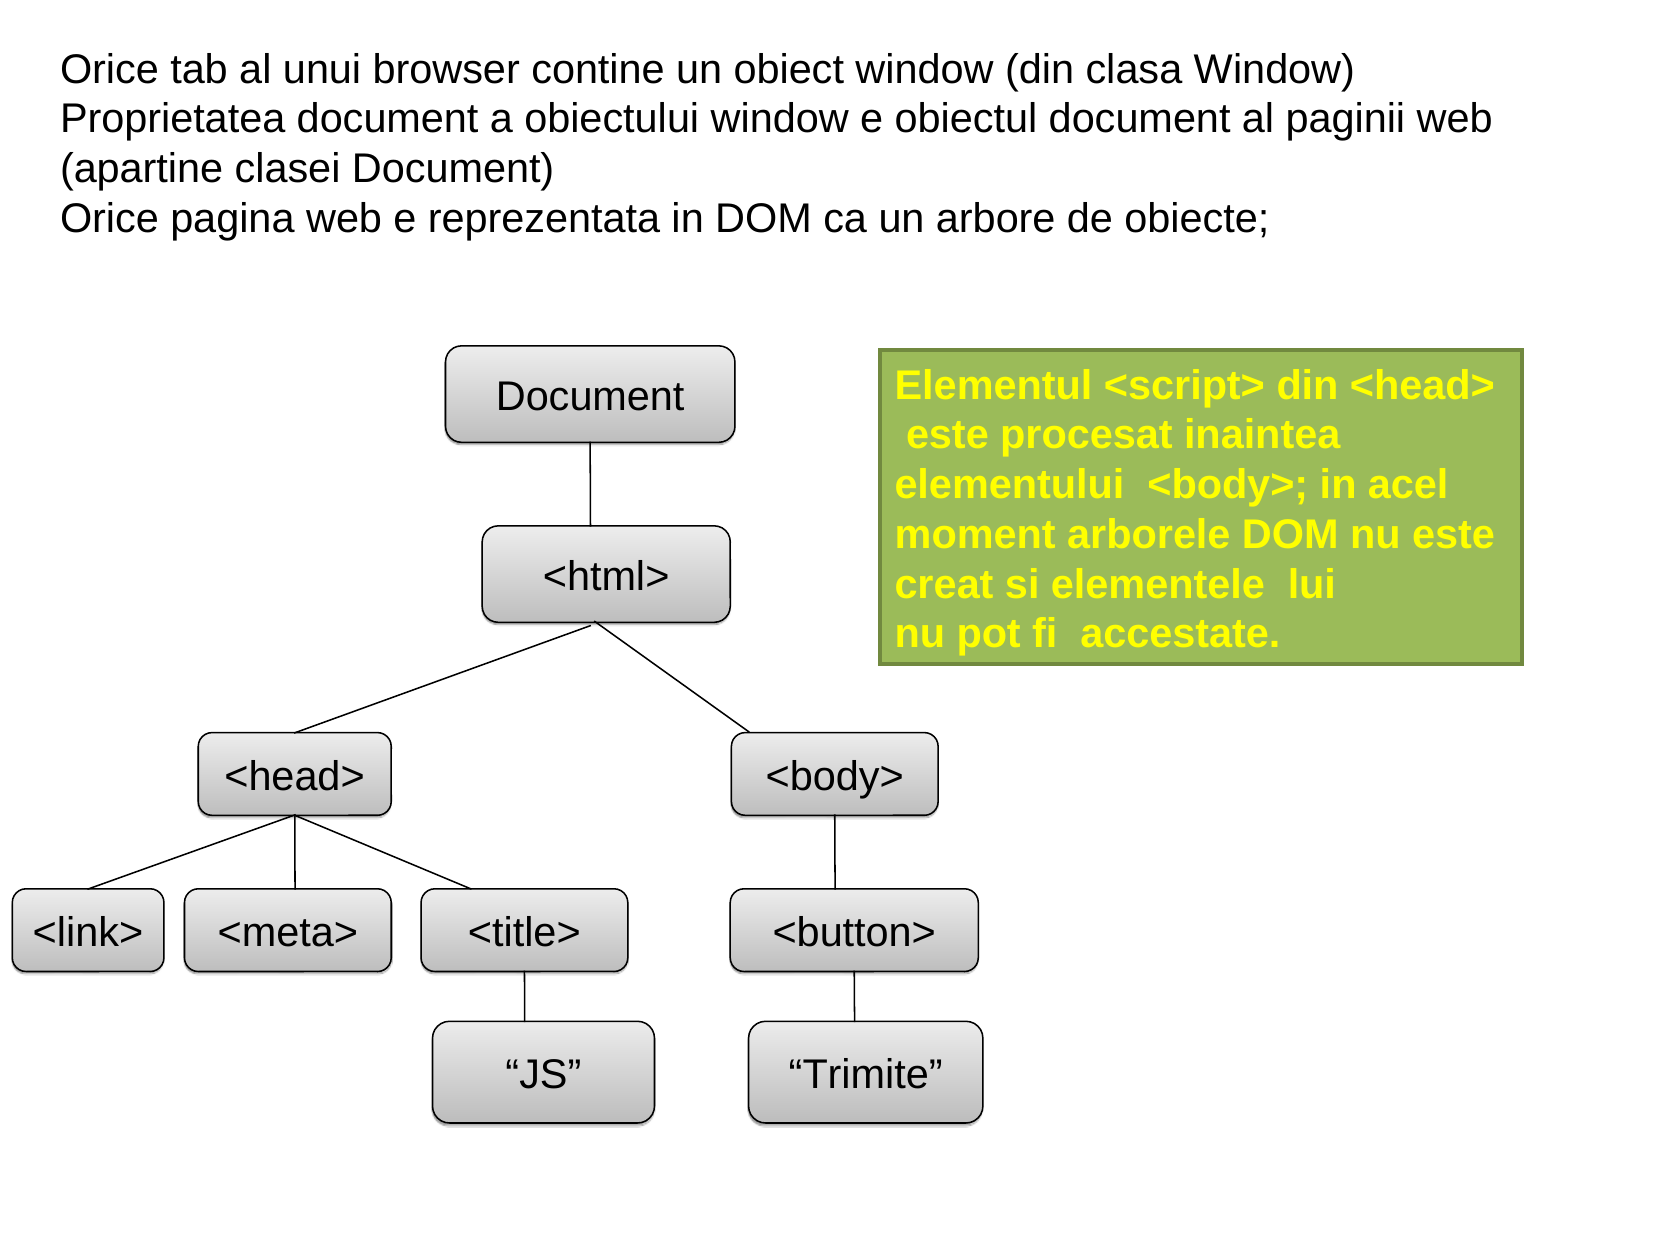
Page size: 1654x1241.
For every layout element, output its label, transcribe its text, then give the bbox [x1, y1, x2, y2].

text_box Orice tab al unui browser contine un obiect window (din clasa Window) Proprietatea document a obiectului window e obiectul document al paginii web (apartine clasei Document) Orice pagina web e reprezentata in DOM ca un arbore de obiecte; [45, 34, 1569, 249]
text_box “JS” [432, 1021, 655, 1123]
text_box <title> [421, 888, 628, 972]
text_box <head> [198, 732, 392, 816]
text_box <body> [731, 732, 939, 816]
text_box Document [445, 345, 735, 443]
text_box <button> [730, 888, 979, 972]
text_box <meta> [184, 888, 392, 972]
text_box <link> [12, 888, 164, 972]
text_box Elementul <script> din <head> este procesat inaintea elementului <body>; in acel moment arborele DOM nu este creat si elementele lui nu pot fi accestate. [879, 350, 1522, 664]
text_box “Trimite” [748, 1021, 983, 1123]
text_box <html> [482, 525, 731, 623]
